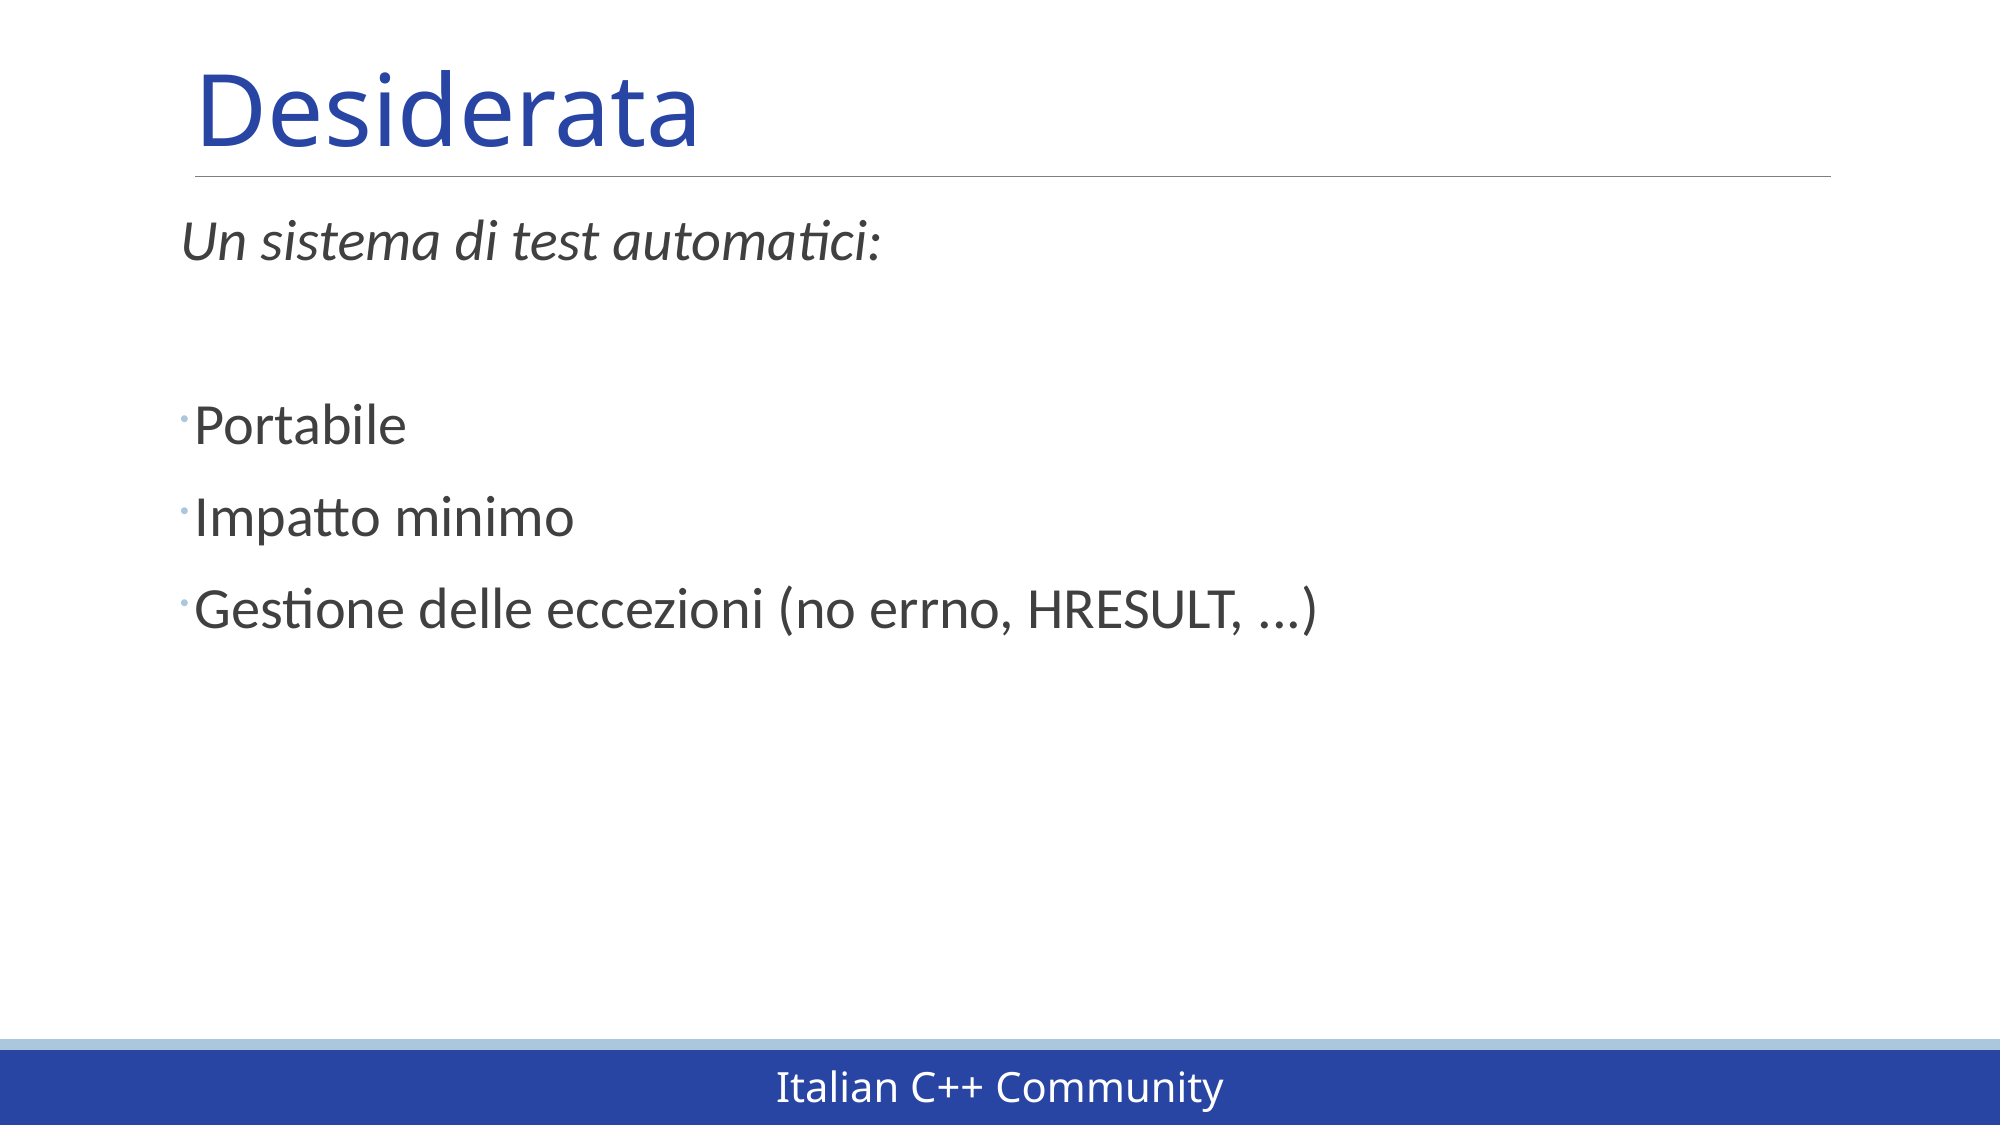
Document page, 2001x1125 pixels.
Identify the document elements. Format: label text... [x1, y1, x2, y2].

list Un sistema di test automatici: Portabile Impatto minimo Gestione delle eccezioni (no errno, HRESULT, ...) [179, 202, 1830, 1011]
title Desiderata [179, 2, 1830, 175]
